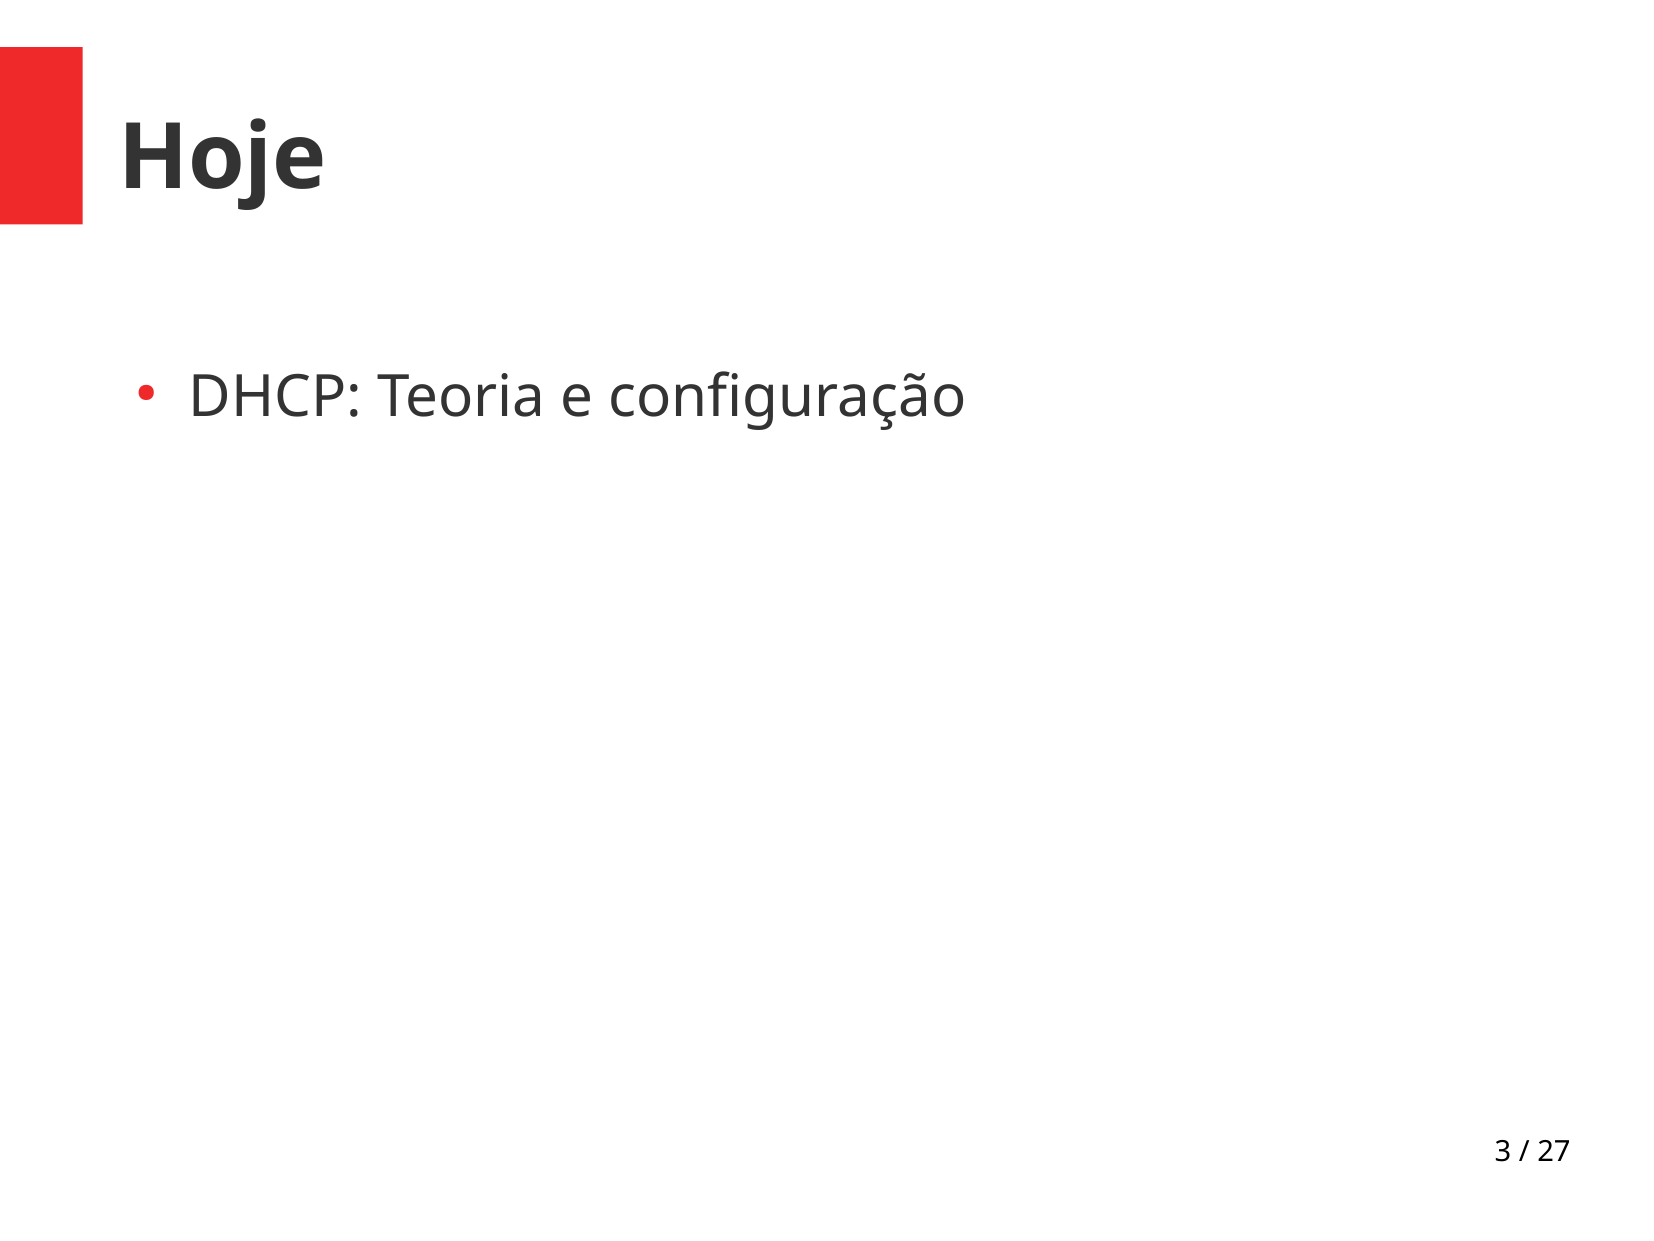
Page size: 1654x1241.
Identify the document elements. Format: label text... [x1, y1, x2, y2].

title Hoje [118, 49, 1571, 257]
list DHCP: Teoria e configuração [118, 354, 1536, 1074]
